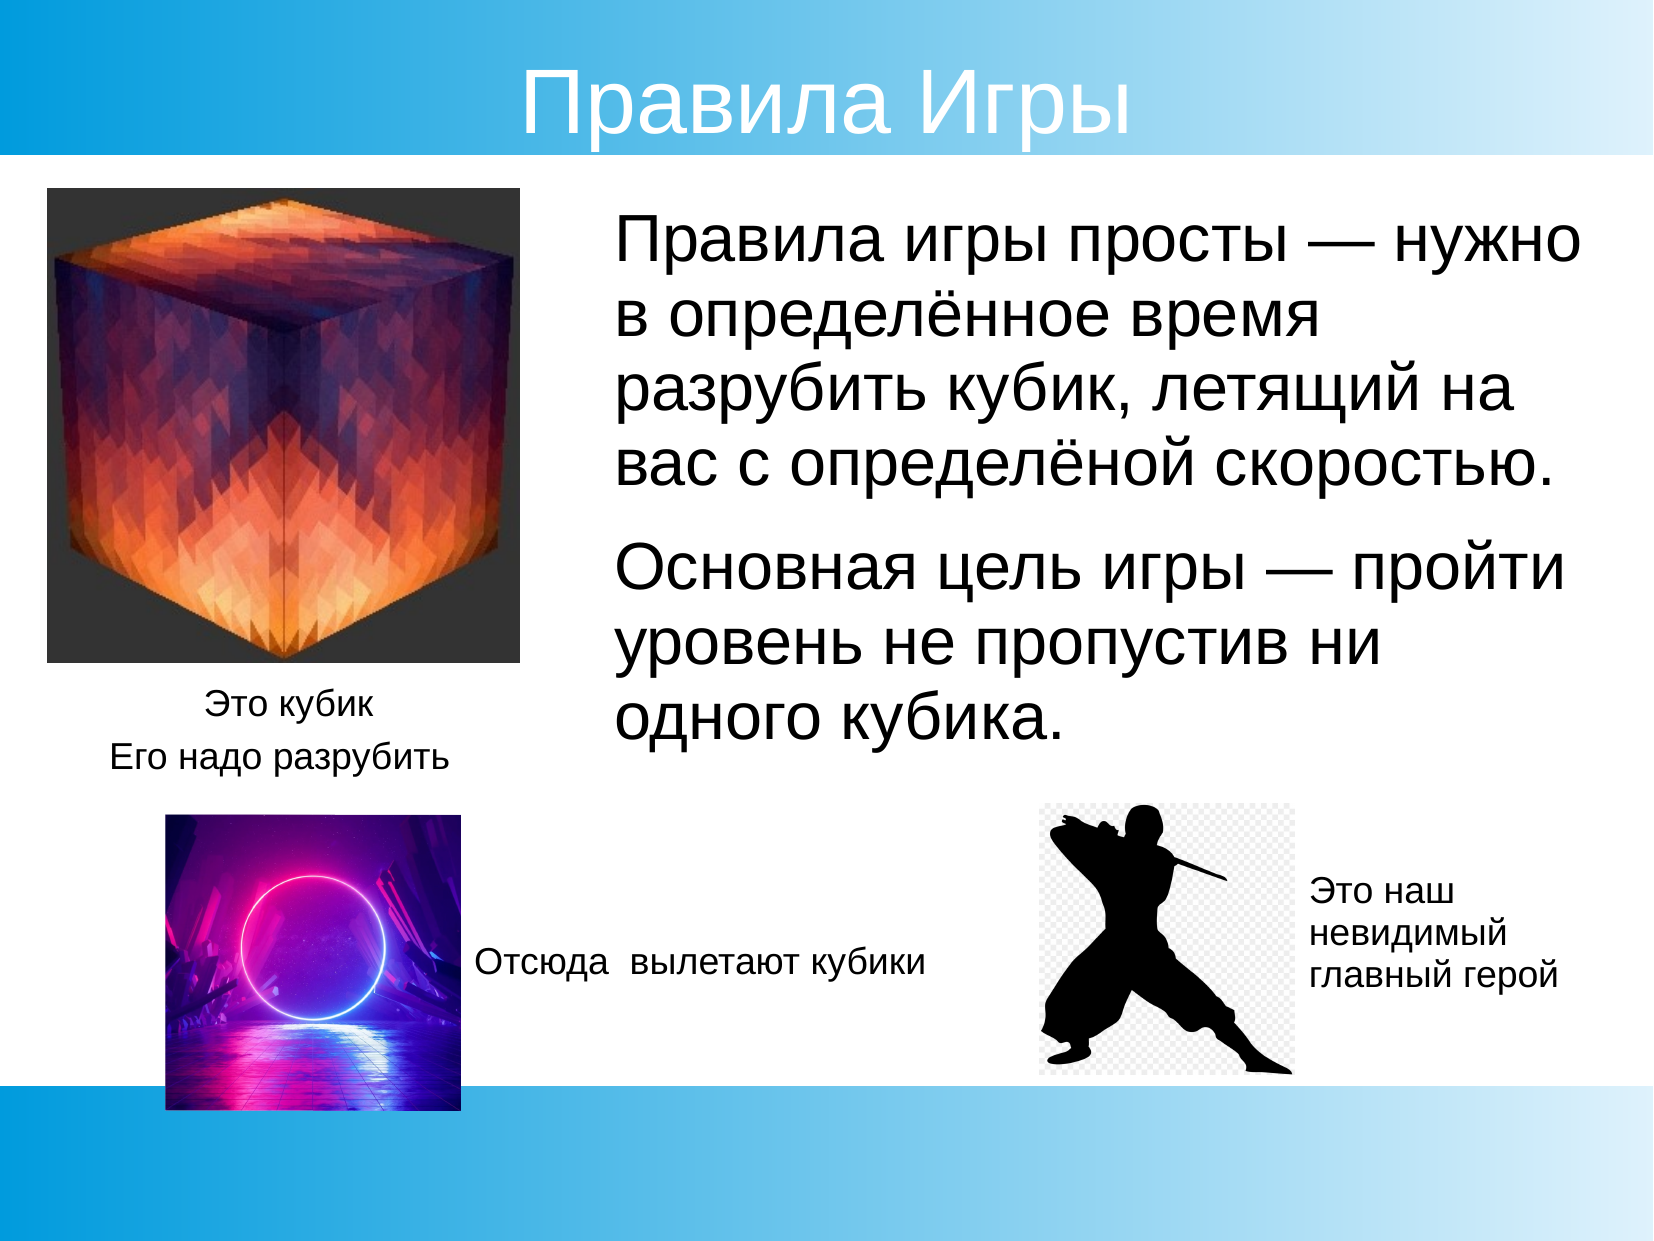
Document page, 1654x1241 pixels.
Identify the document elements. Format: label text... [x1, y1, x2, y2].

title Правила Игры [82, 49, 1571, 155]
list Правила игры просты — нужно в определённое время разрубить кубик, летящий на вас с определёной скоростью. Основная цель игры — пройти уровень не пропустив ни одного кубика. [543, 200, 1607, 921]
text_box Это кубик [188, 675, 402, 727]
text_box Отсюда вылетают кубики [448, 933, 1016, 990]
text_box Его надо разрубить [94, 727, 494, 827]
picture [165, 814, 461, 1111]
picture [1039, 803, 1295, 1075]
text_box Это наш невидимый главный герой [1294, 862, 1585, 1003]
picture [47, 188, 520, 663]
